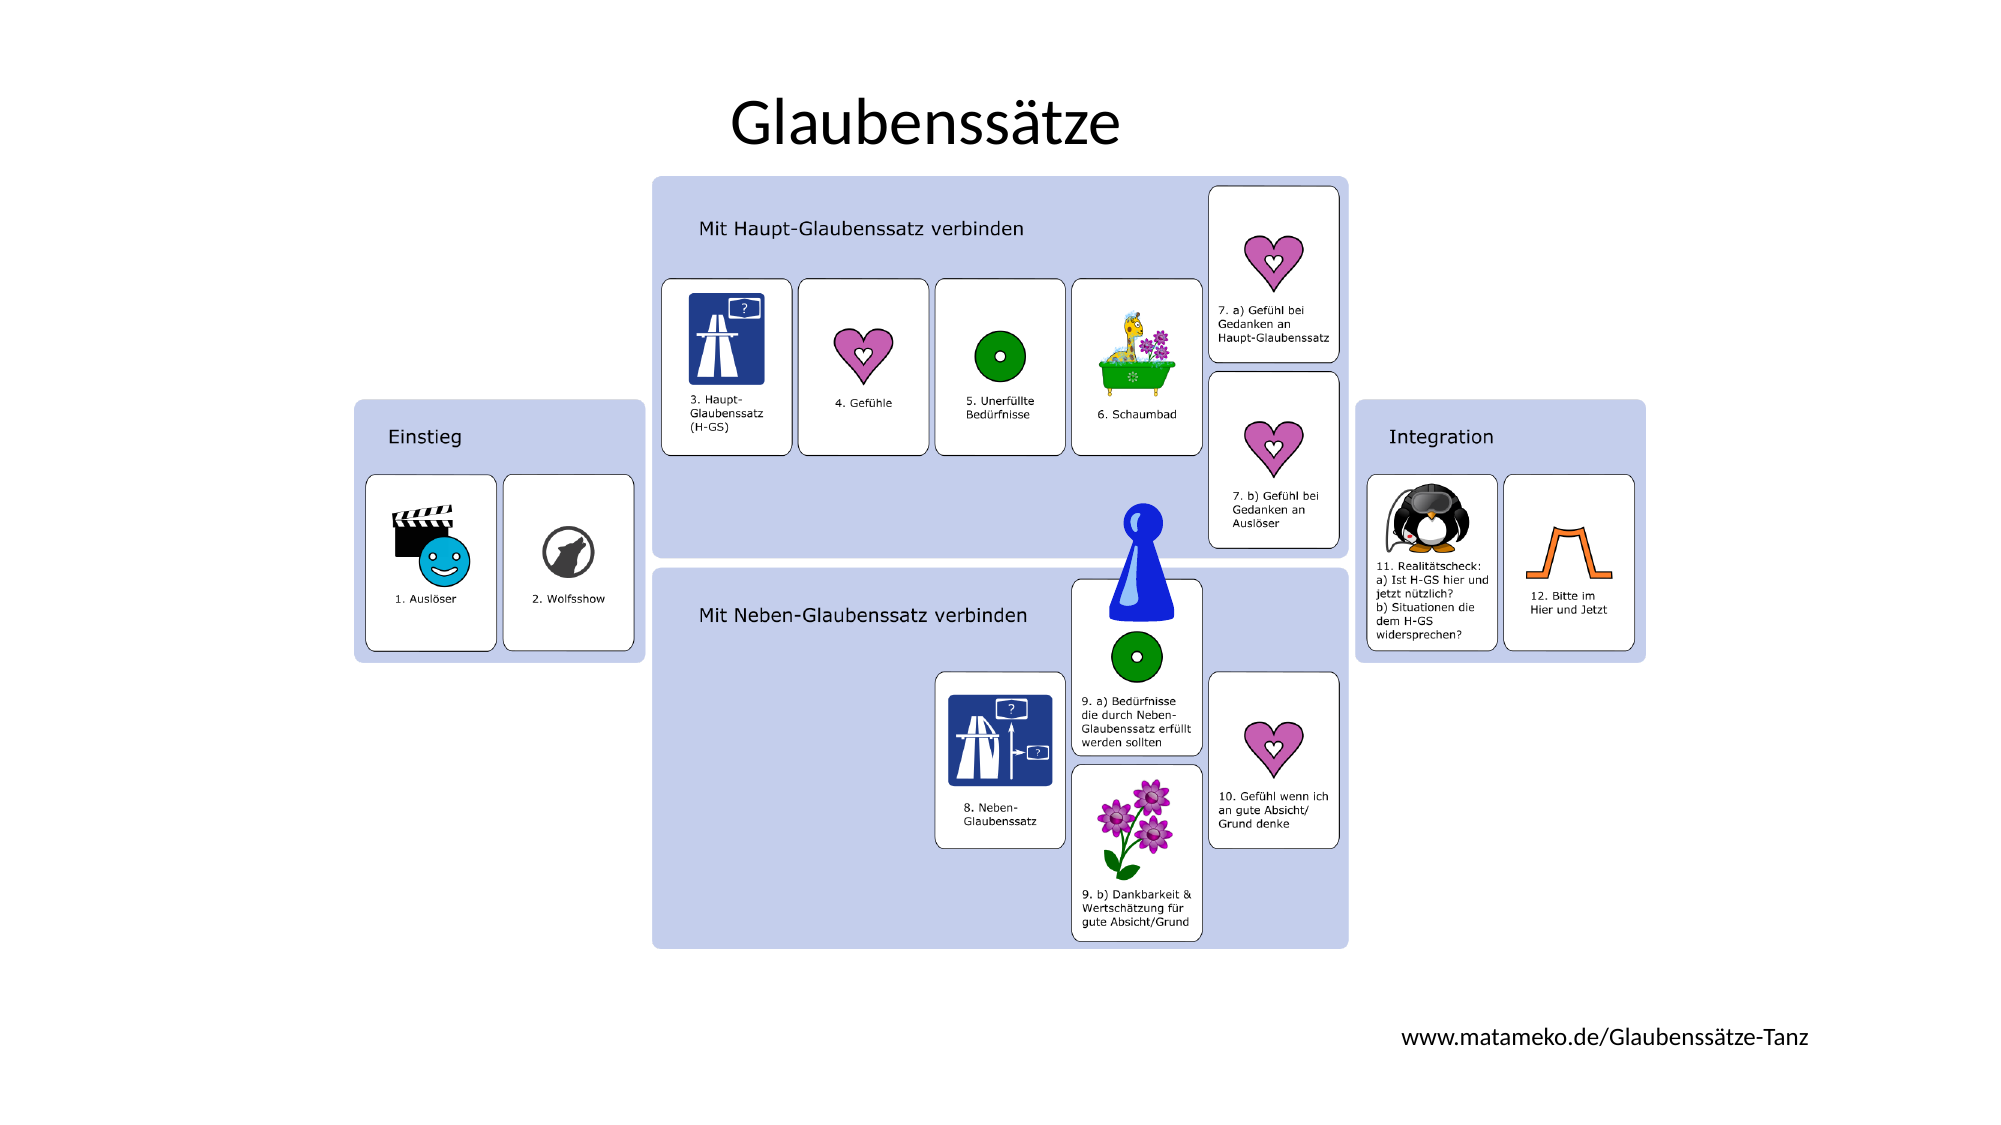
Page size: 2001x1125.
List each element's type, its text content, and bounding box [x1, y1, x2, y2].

text_box www.matameko.de/Glaubenssätze-Tanz [1386, 1013, 1825, 1058]
text_box Glaubenssätze [715, 70, 1142, 167]
text_box [1109, 503, 1175, 622]
picture [354, 176, 1646, 949]
